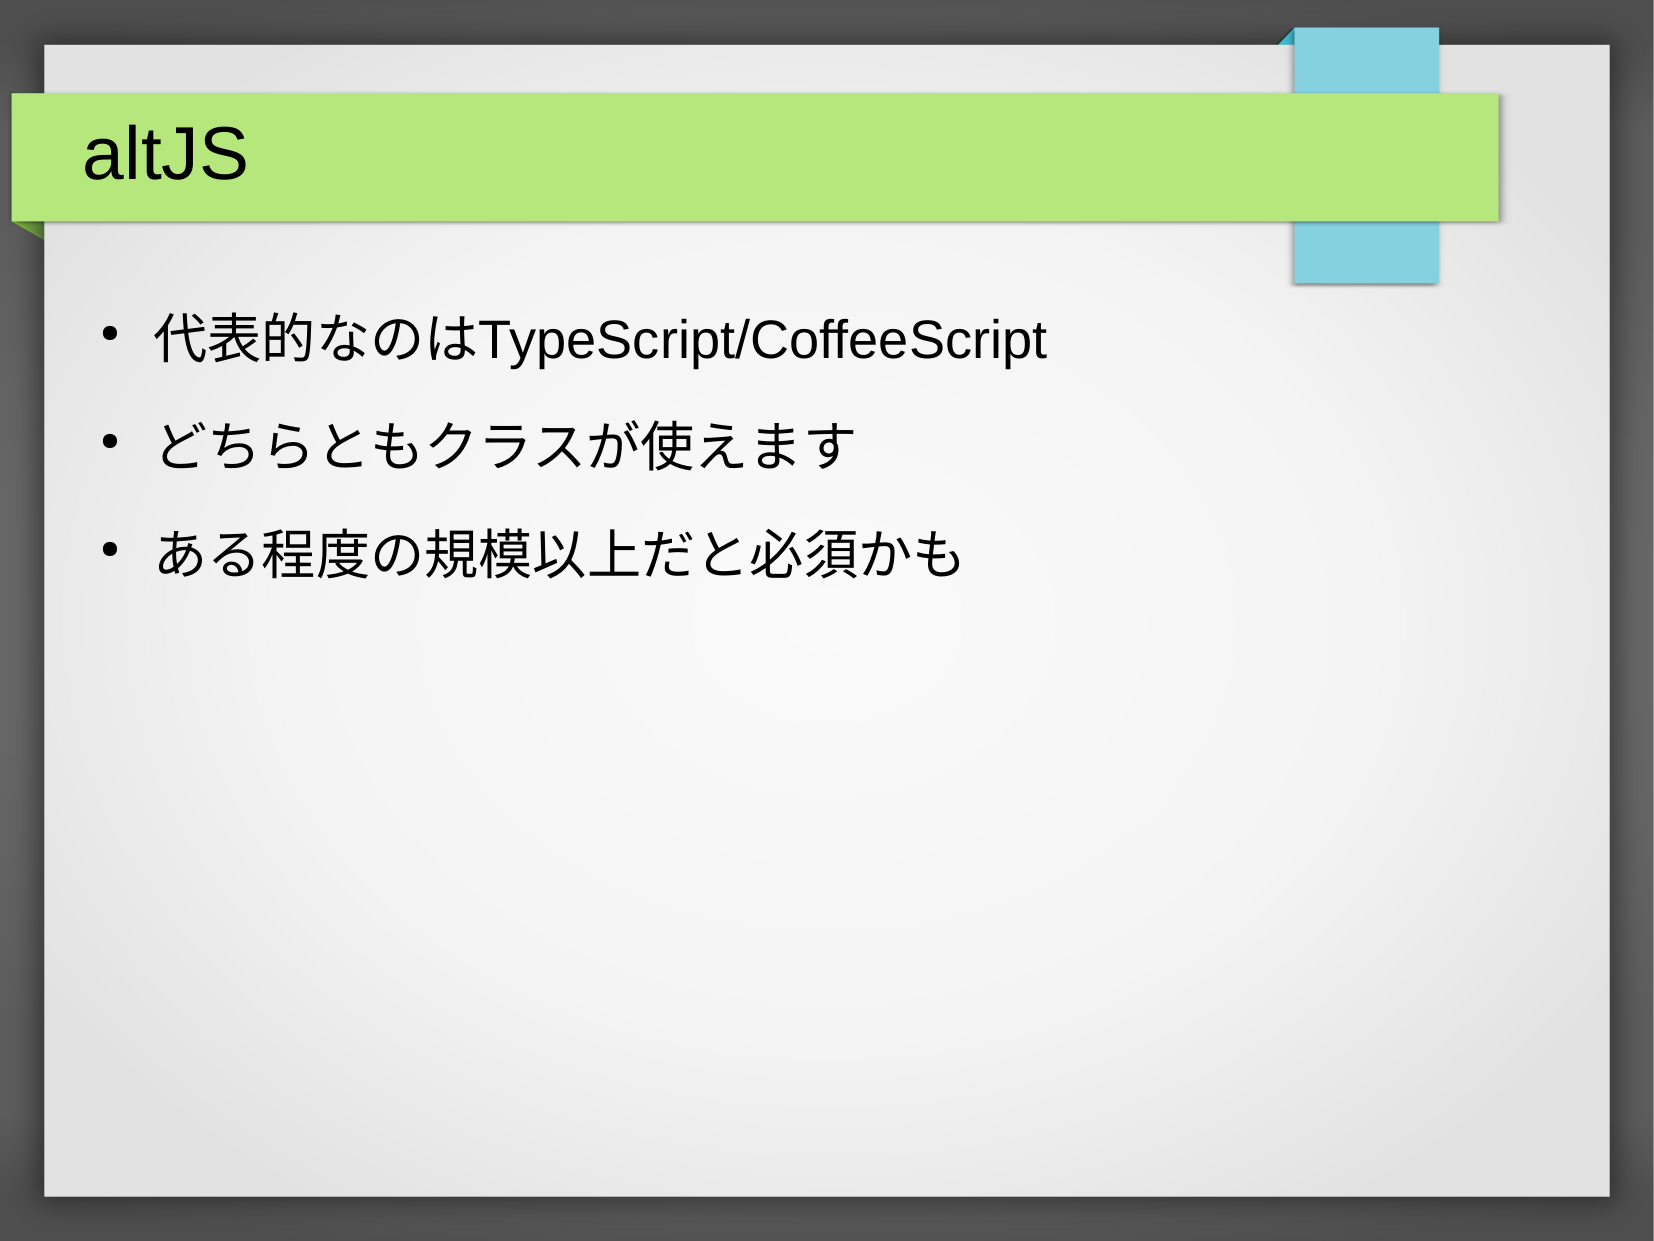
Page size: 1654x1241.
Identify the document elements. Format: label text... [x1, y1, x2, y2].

title altJS [82, 94, 1264, 213]
list 代表的なのはTypeScript/CoffeeScript どちらともクラスが使えます ある程度の規模以上だと必須かも [82, 295, 1571, 1015]
picture [0, 0, 1654, 1241]
